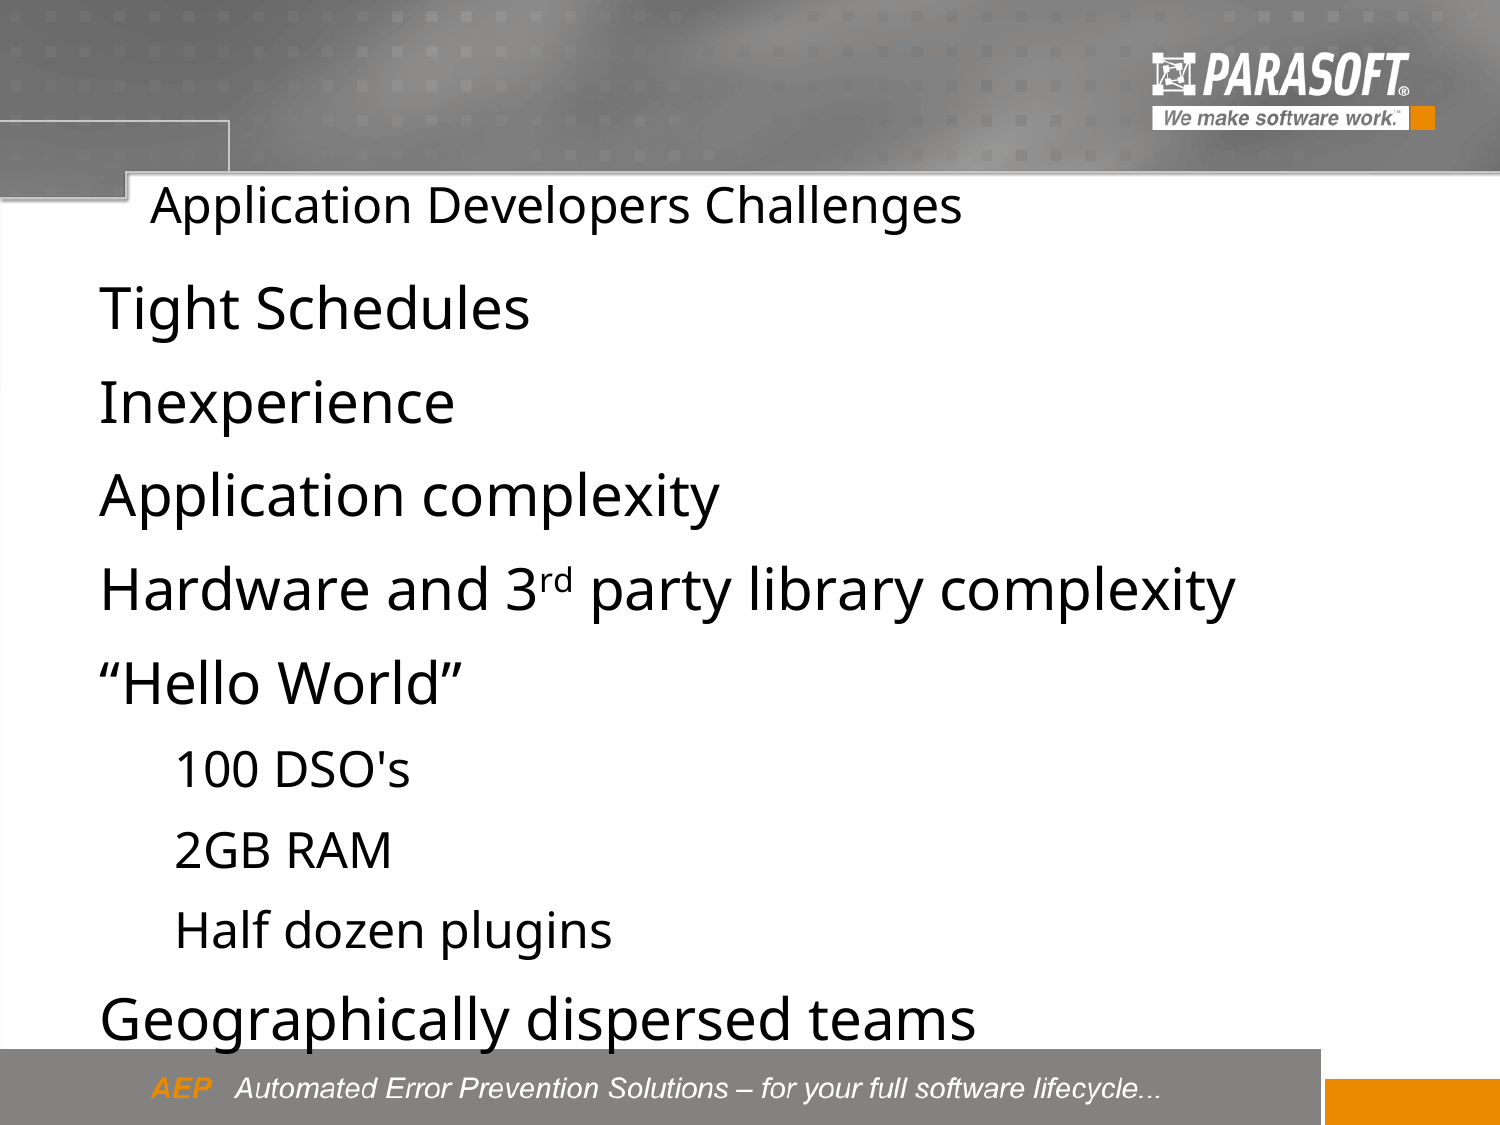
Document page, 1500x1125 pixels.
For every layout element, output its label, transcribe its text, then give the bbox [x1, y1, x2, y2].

list Tight Schedules Inexperience Application complexity Hardware and 3rd party library complexity “Hello World” 100 DSO's 2GB RAM Half dozen plugins Geographically dispersed teams [99, 267, 1450, 995]
picture [0, 0, 1500, 1125]
title Application Developers Challenges [150, 173, 1426, 235]
